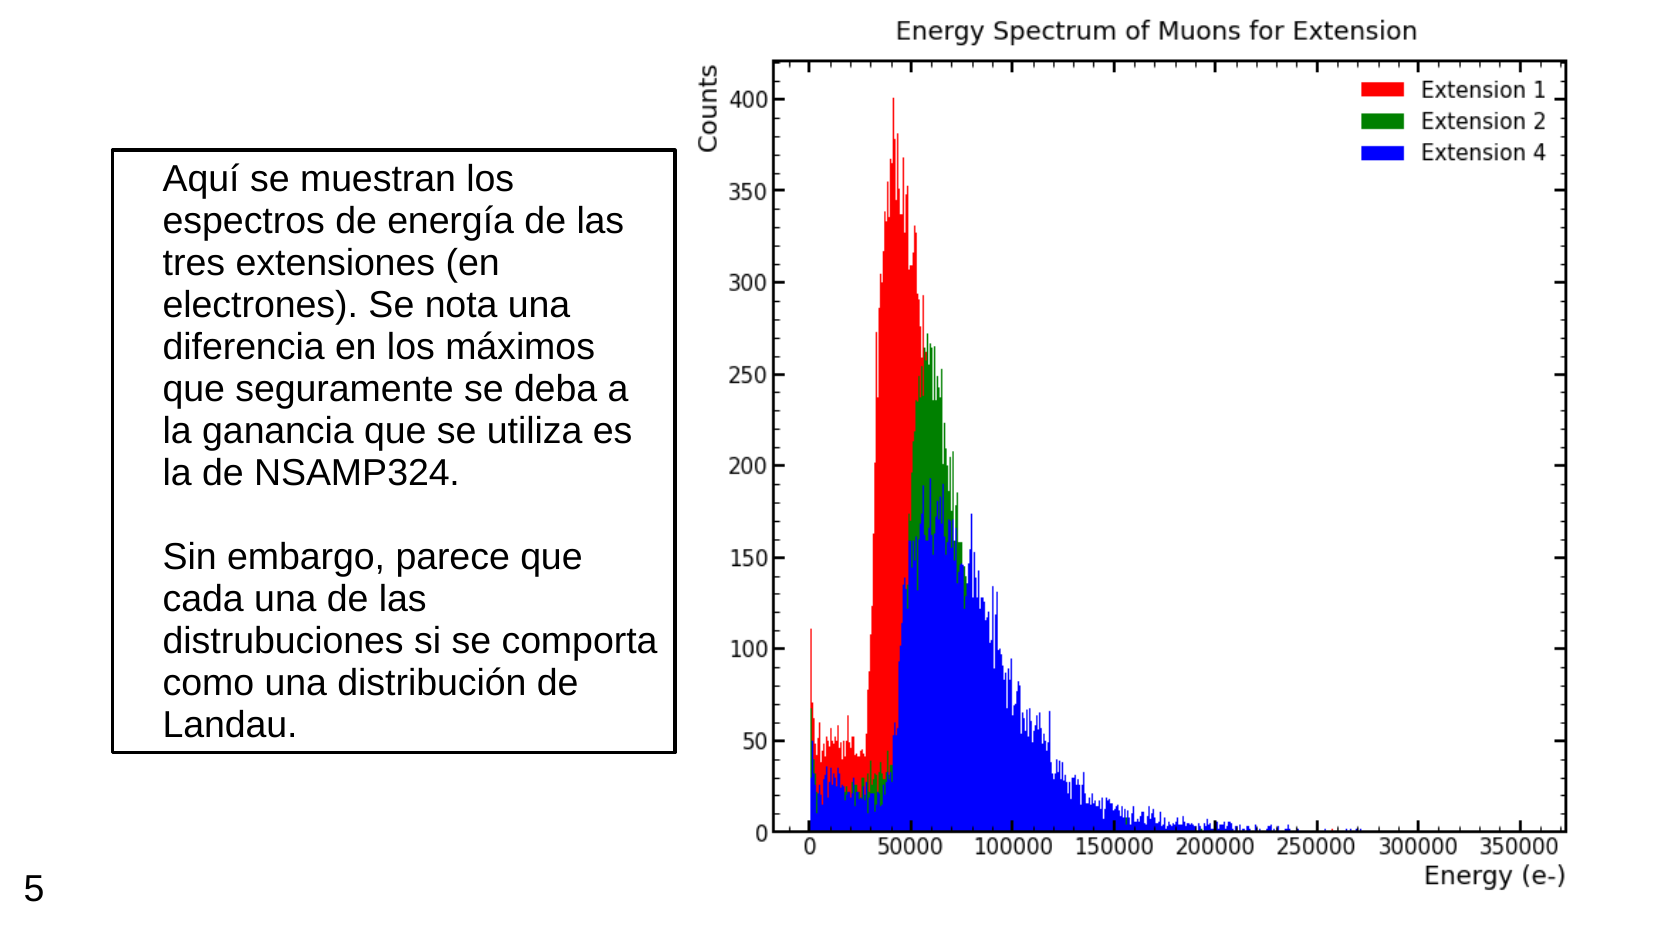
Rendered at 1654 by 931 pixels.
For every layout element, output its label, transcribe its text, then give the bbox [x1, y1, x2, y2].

text_box Aquí se muestran los espectros de energía de las tres extensiones (en electrones). Se nota una diferencia en los máximos que seguramente se deba a la ganancia que se utiliza es la de NSAMP324. Sin embargo, parece que cada una de las distrubuciones si se comporta como una distribución de Landau. [112, 150, 676, 753]
picture [687, 10, 1576, 901]
text_box <number> [8, 860, 638, 931]
